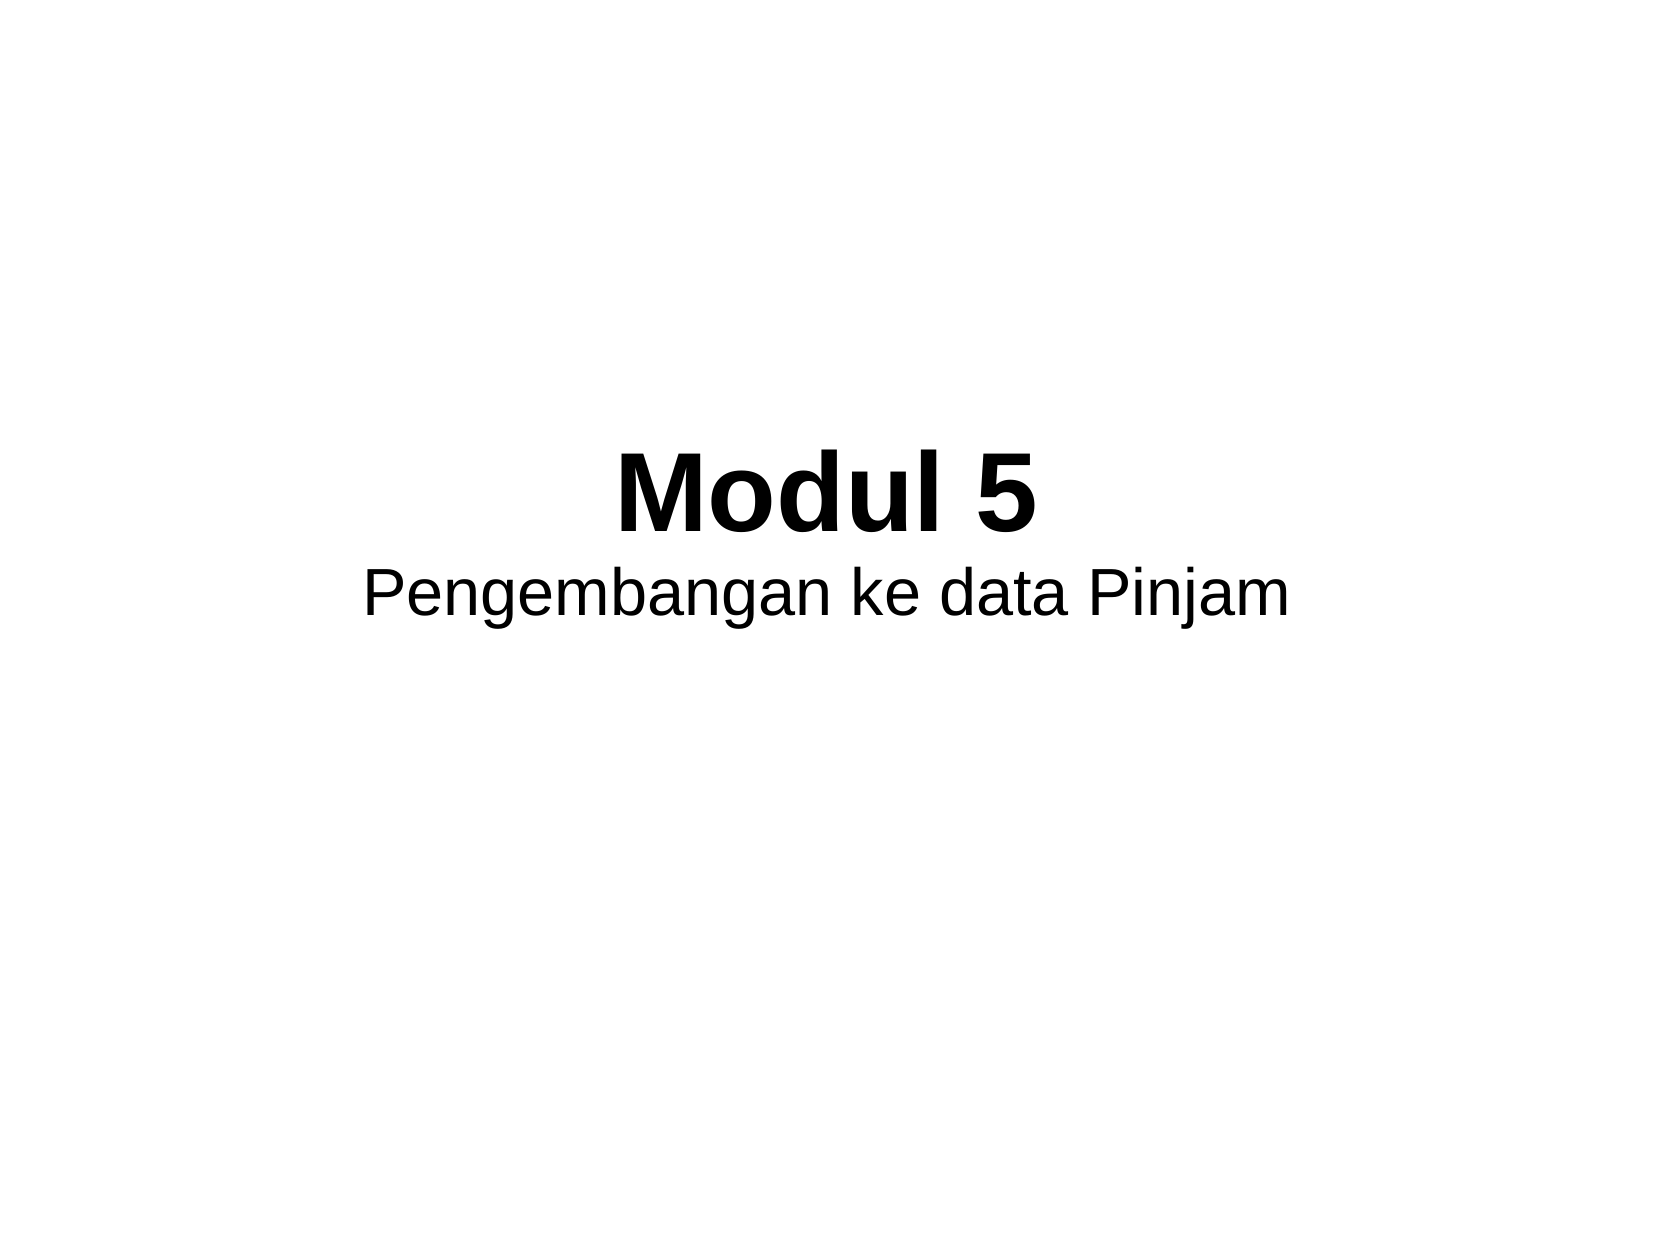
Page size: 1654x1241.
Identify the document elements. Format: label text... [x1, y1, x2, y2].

subtitle Modul 5 Pengembangan ke data Pinjam [82, 49, 1571, 1010]
